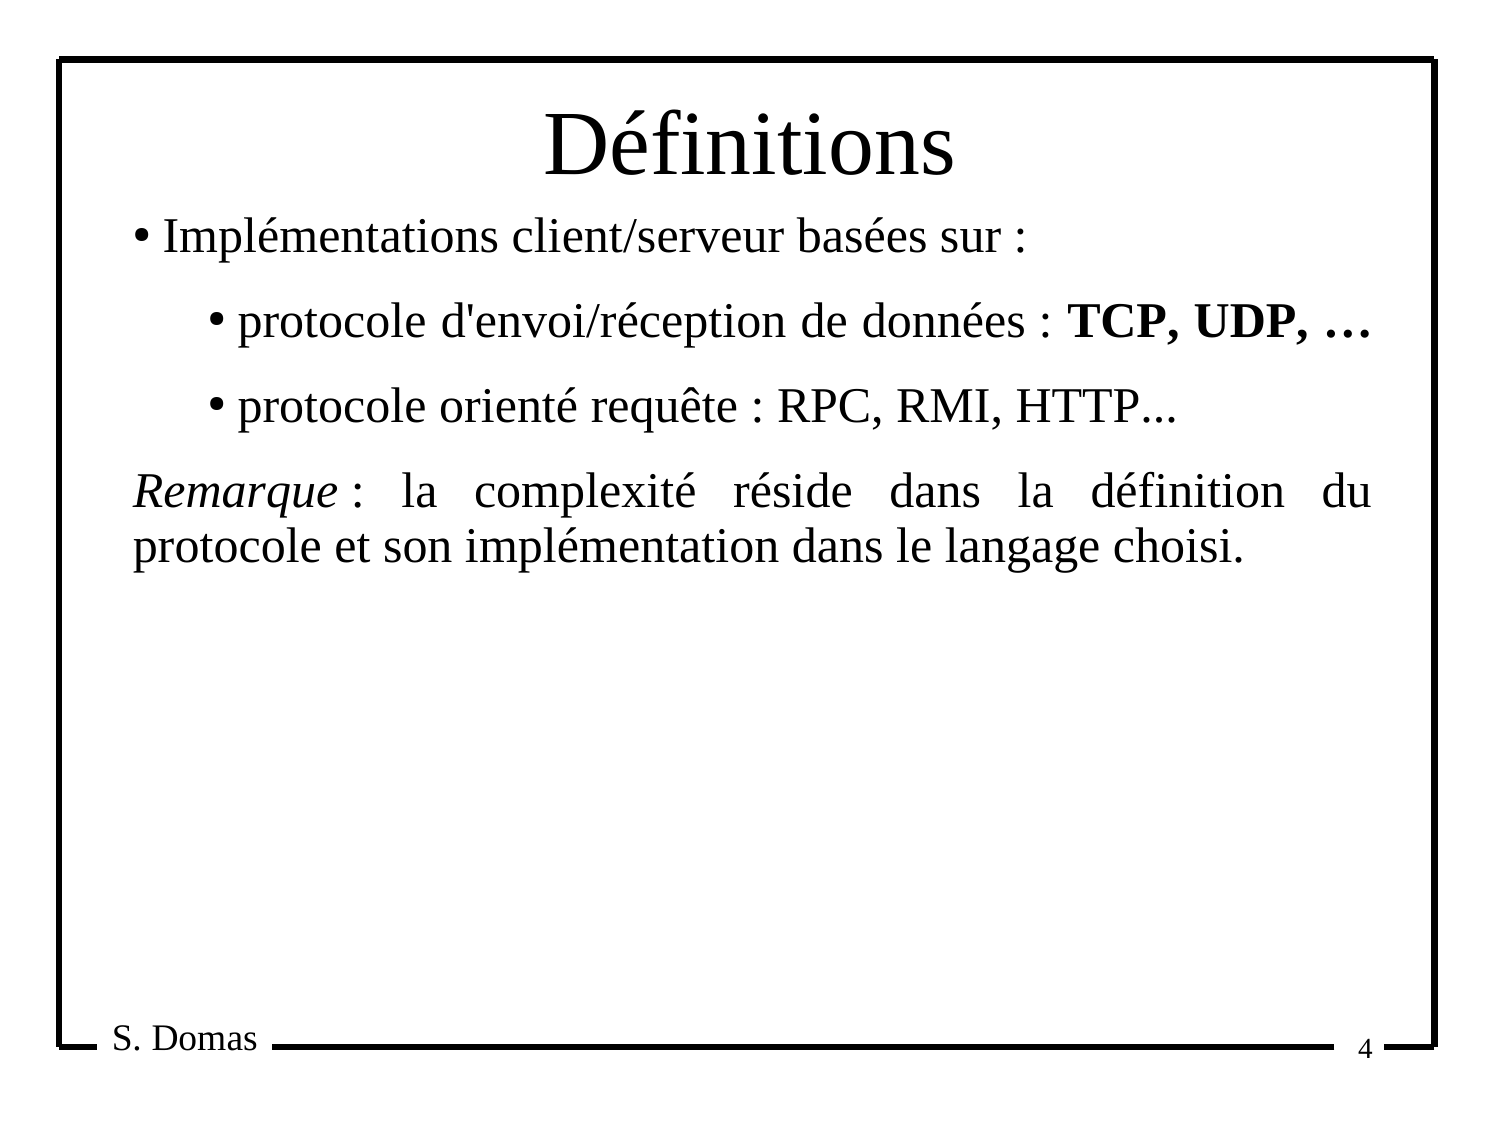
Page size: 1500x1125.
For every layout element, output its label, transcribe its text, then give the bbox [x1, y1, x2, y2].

title Définitions [112, 49, 1388, 238]
text_box S. Domas [97, 1009, 273, 1067]
text_box Implémentations client/serveur basées sur : protocole d'envoi/réception de données : TCP, UDP, … protocole orienté requête : RPC, RMI, HTTP... Remarque : la complexité réside dans la définition du protocole et son implémentation dans le langage choisi. [118, 238, 1388, 581]
